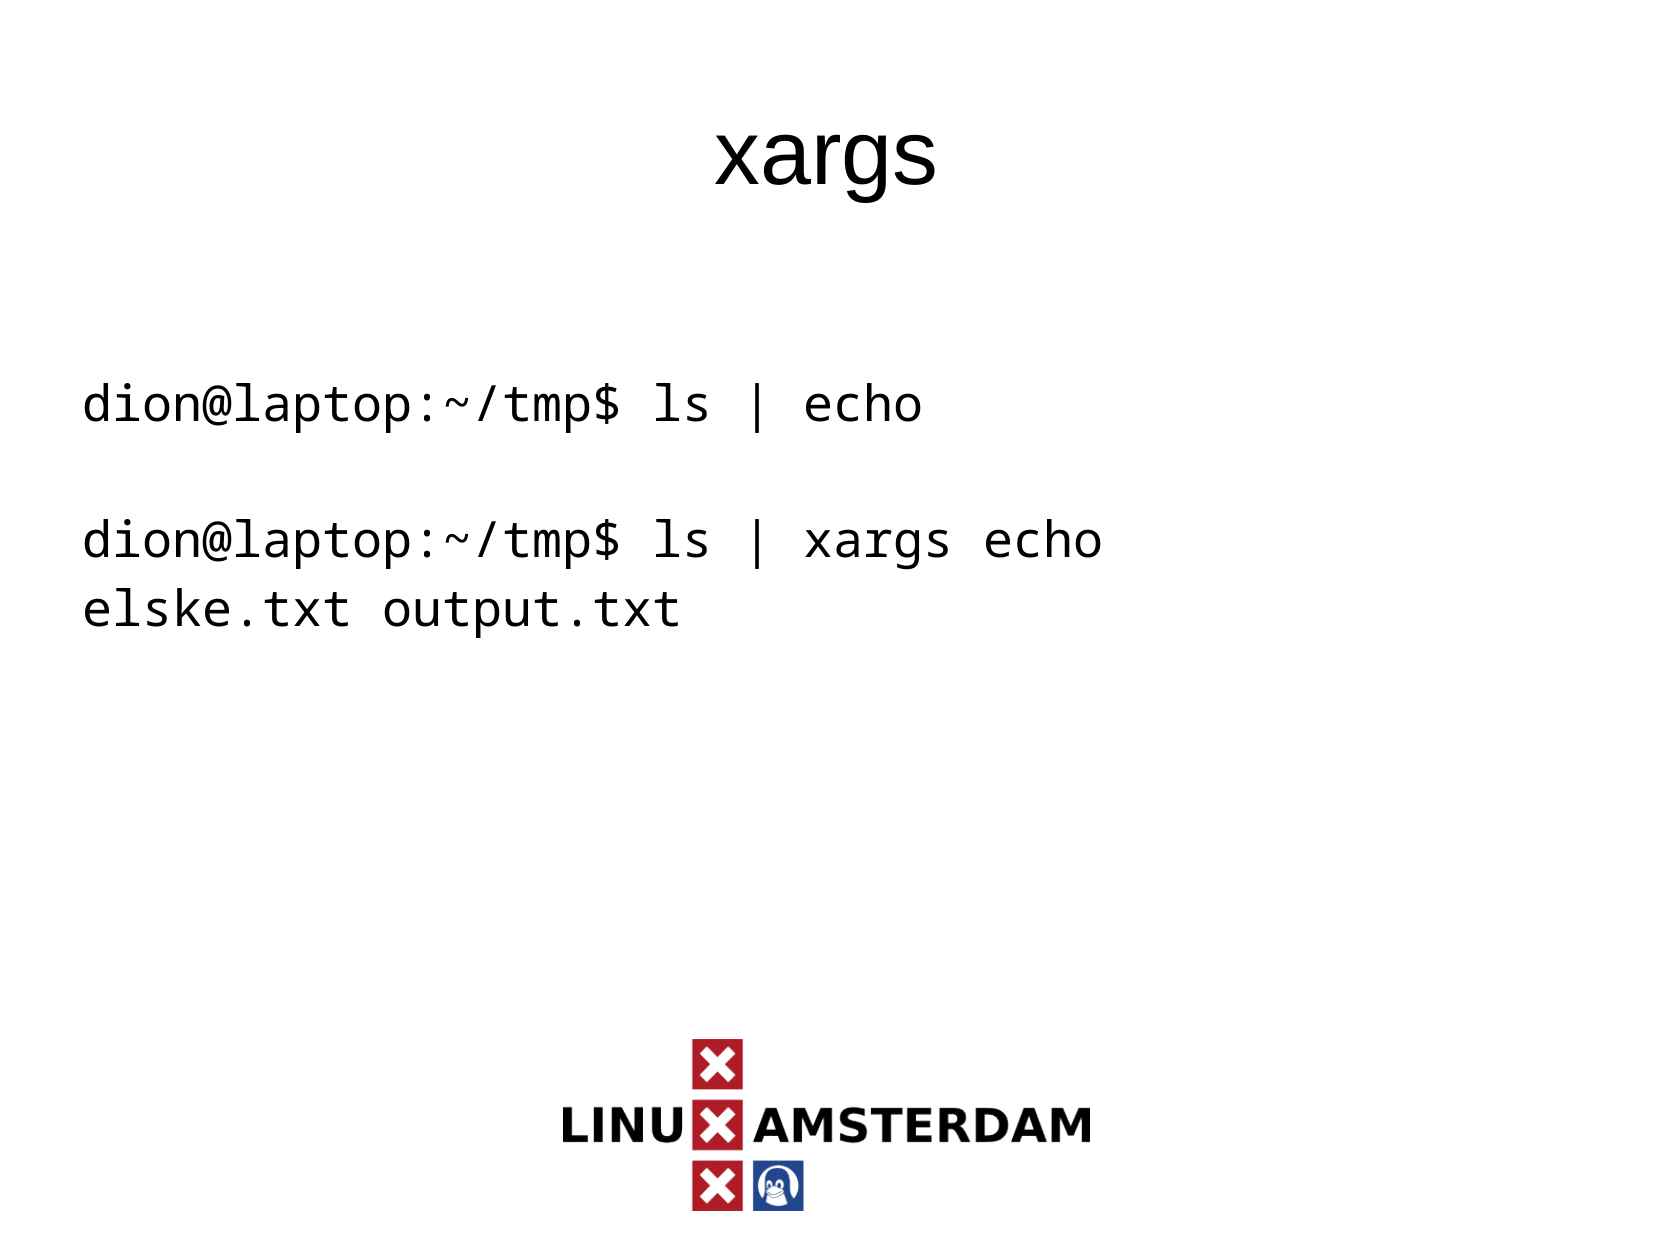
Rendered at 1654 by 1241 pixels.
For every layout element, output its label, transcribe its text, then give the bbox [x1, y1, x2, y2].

picture [563, 1039, 1090, 1211]
subtitle dion@laptop:~/tmp$ ls | echo dion@laptop:~/tmp$ ls | xargs echo elske.txt output.txt [82, 290, 1571, 1010]
title xargs [82, 49, 1571, 257]
